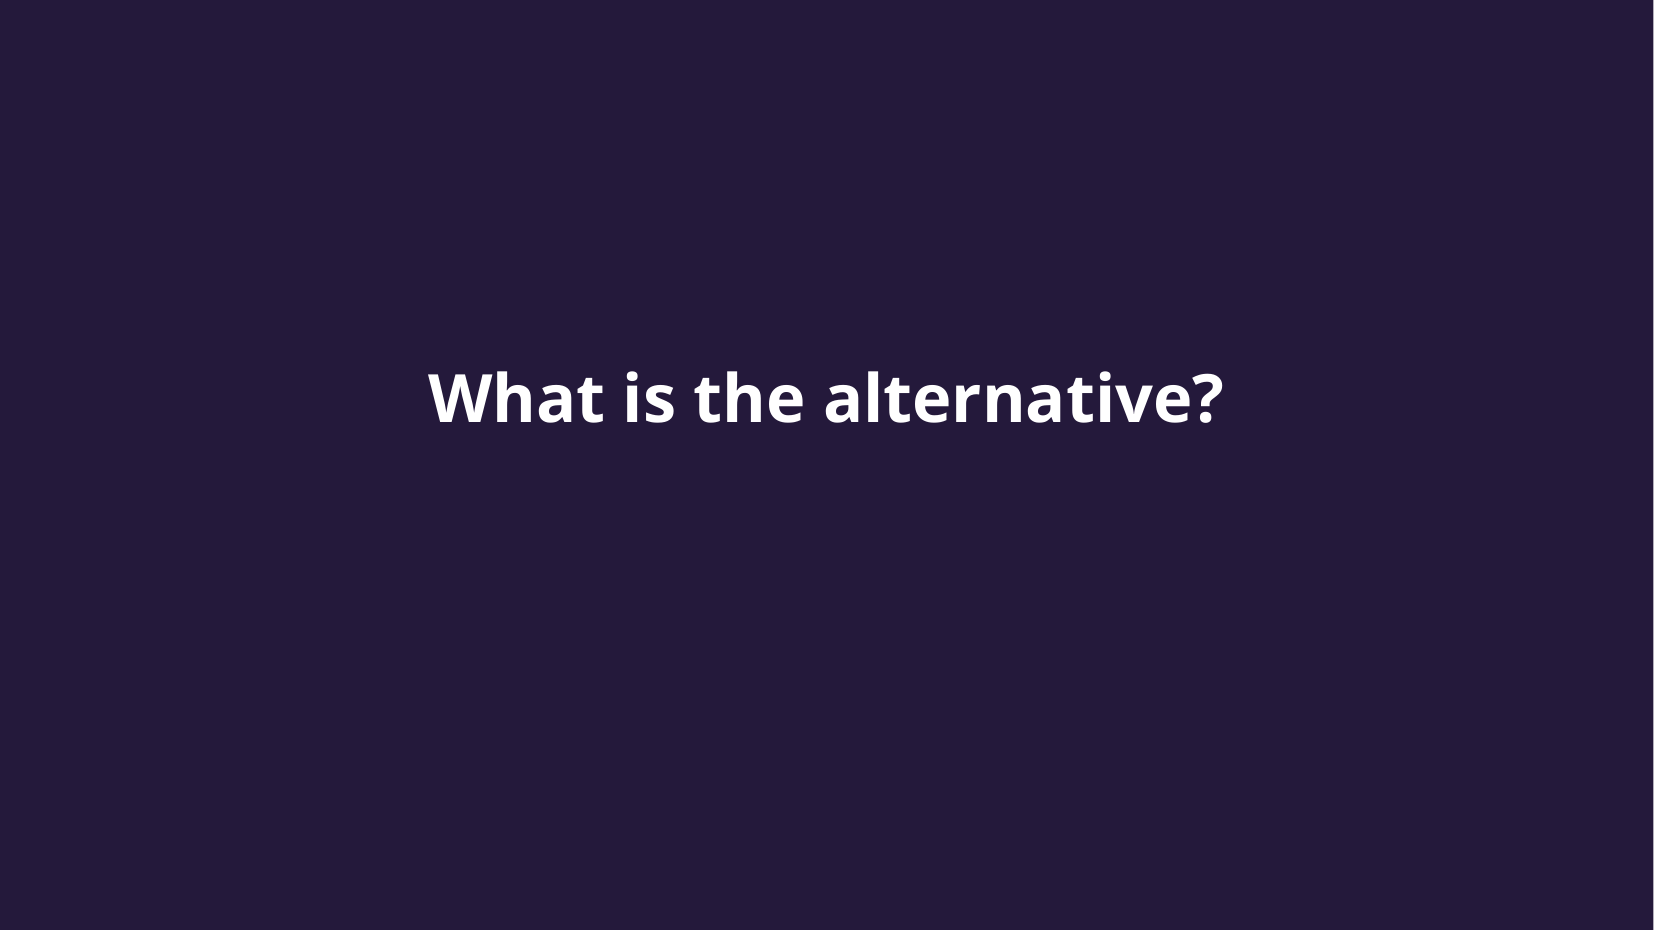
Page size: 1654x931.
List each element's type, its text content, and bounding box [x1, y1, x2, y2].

subtitle What is the alternative? [82, 37, 1571, 757]
